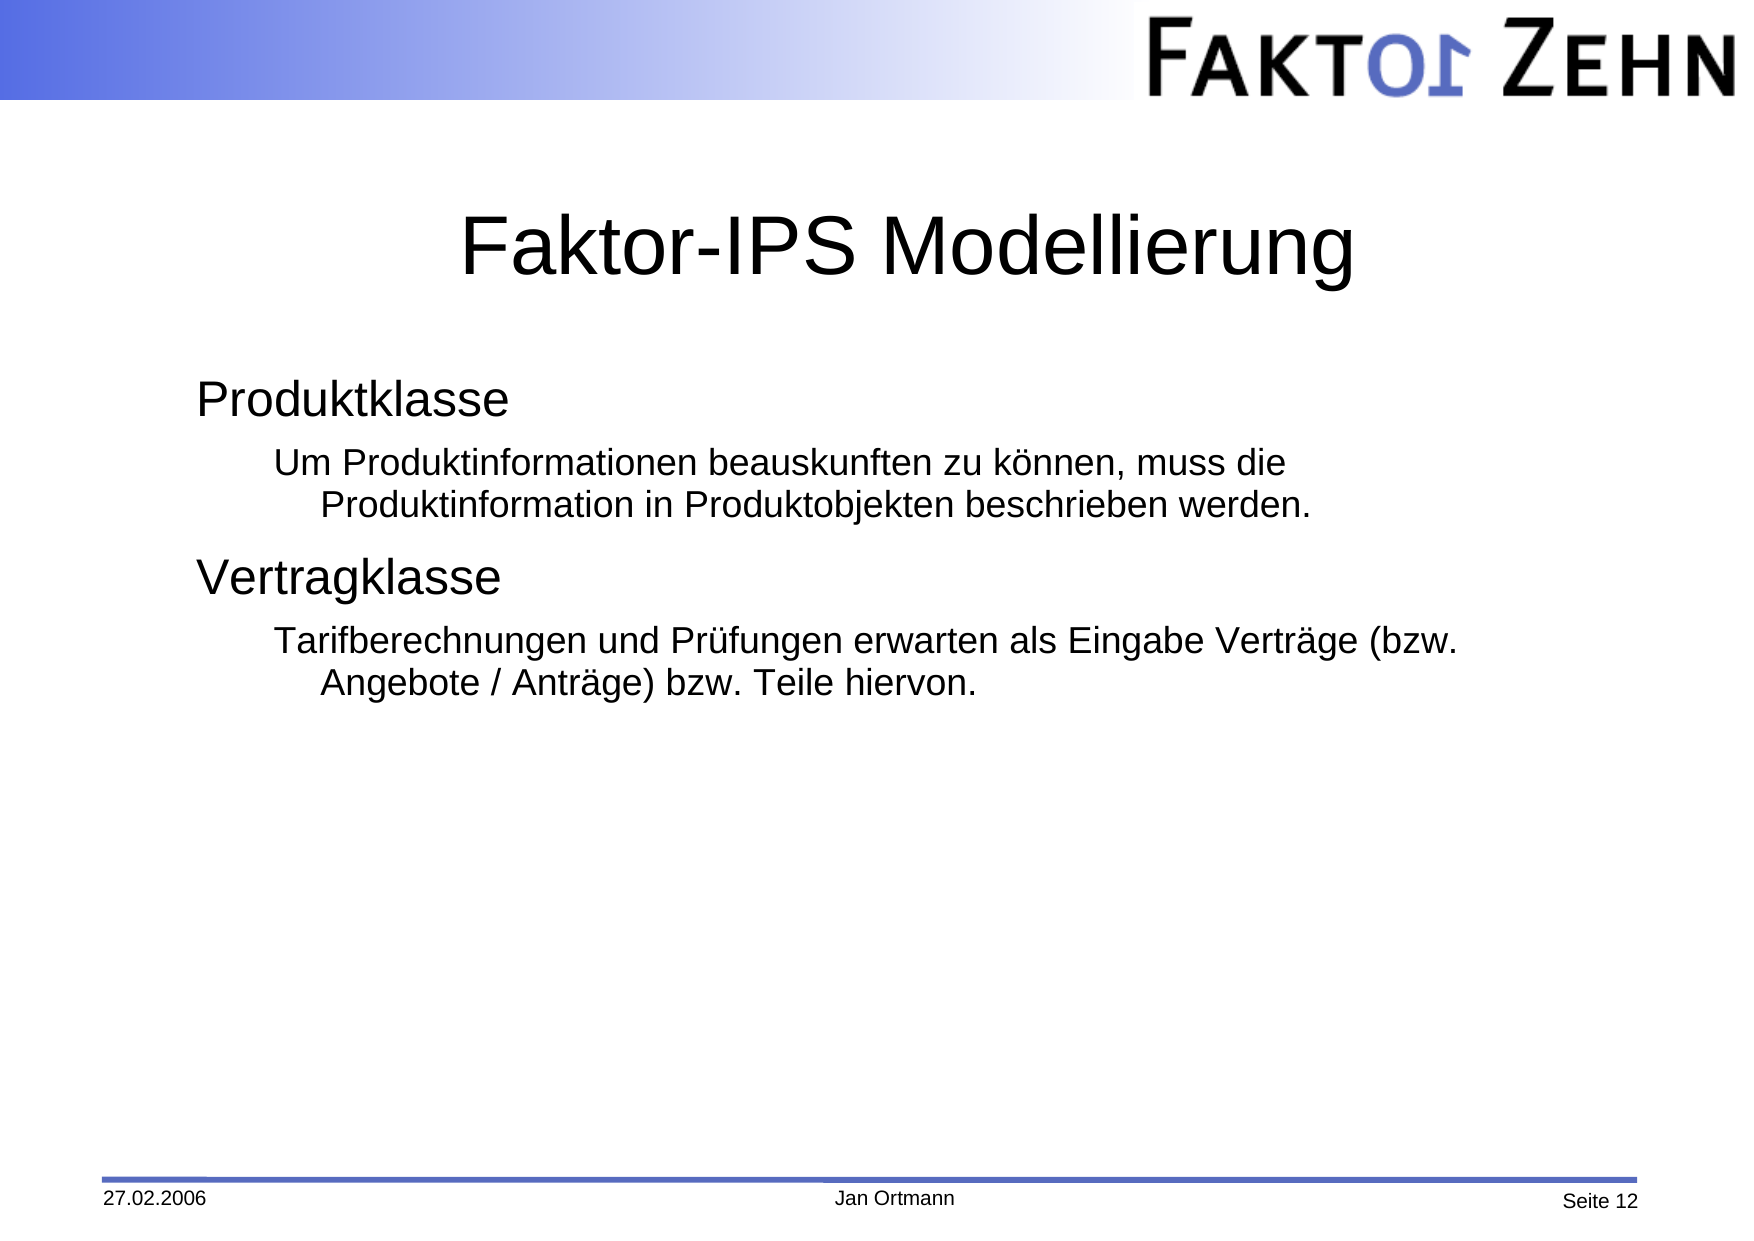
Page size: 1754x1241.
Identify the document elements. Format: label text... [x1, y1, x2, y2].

picture [1133, 2, 1749, 105]
list Produktklasse Um Produktinformationen beauskunften zu können, muss die Produktinformation in Produktobjekten beschrieben werden. Vertragklasse Tarifberechnungen und Prüfungen erwarten als Eingabe Verträge (bzw. Angebote / Anträge) bzw. Teile hiervon. [179, 371, 1576, 1078]
title Faktor-IPS Modellierung [179, 142, 1639, 349]
